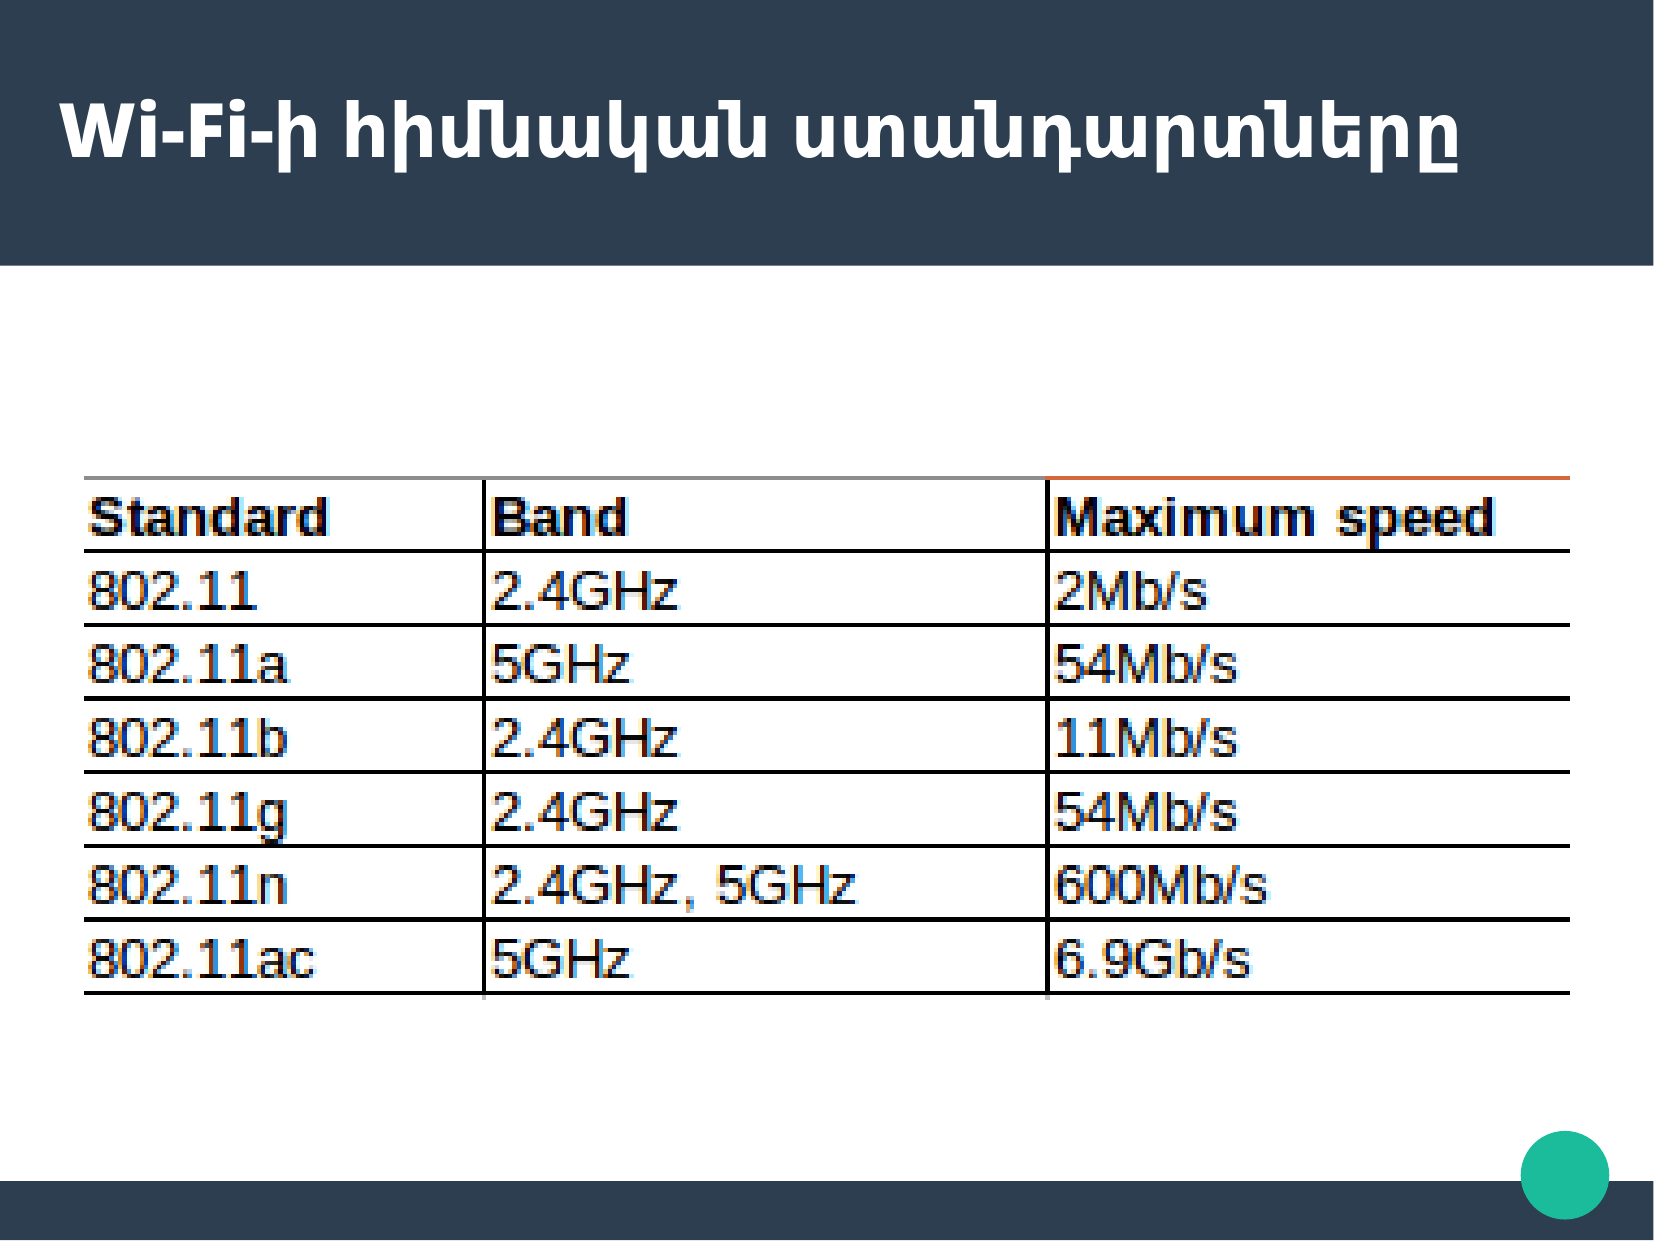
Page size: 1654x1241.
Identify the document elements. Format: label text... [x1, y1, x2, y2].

picture [84, 476, 1570, 1000]
title Wi-Fi-ի հիմնական ստանդարտները [59, 49, 1595, 207]
